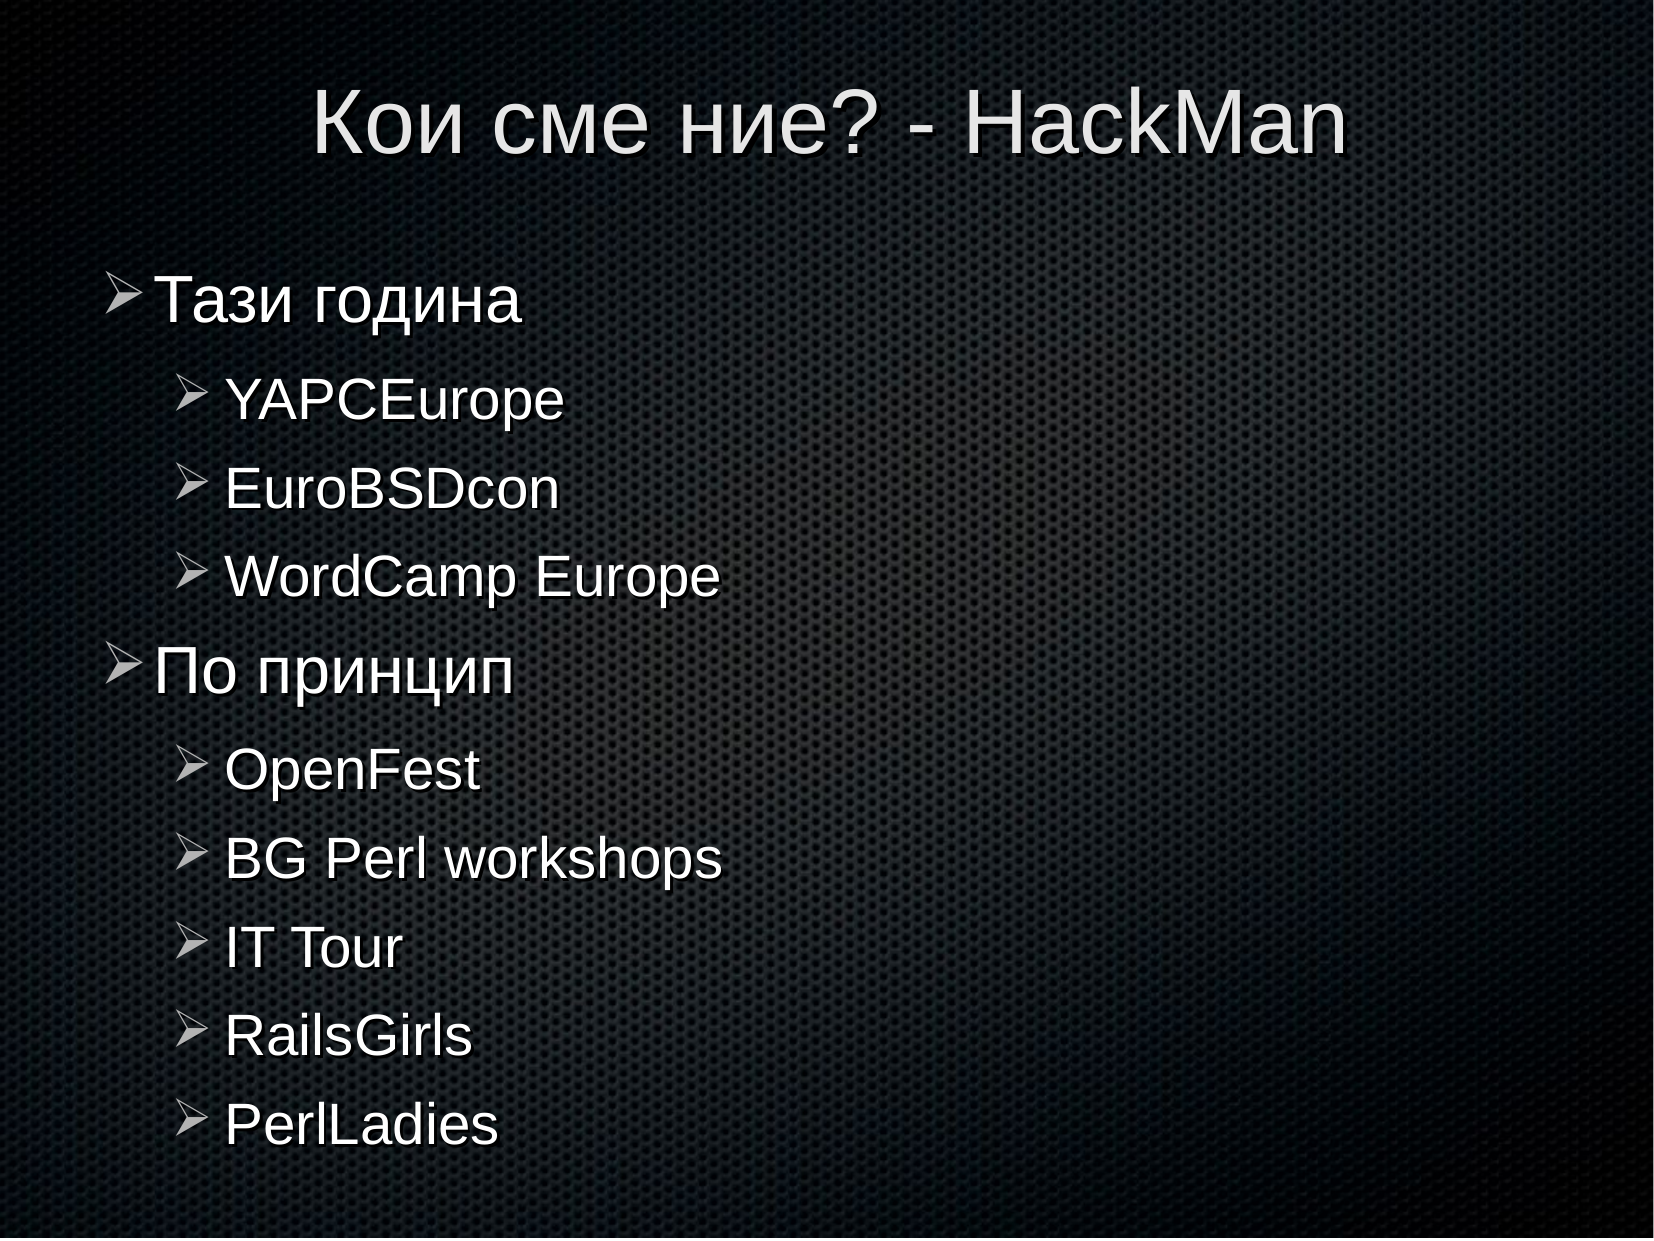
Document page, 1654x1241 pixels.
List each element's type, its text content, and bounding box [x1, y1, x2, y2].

title Кои сме ние? - HackMan [86, 25, 1576, 218]
picture [0, 0, 1654, 1238]
list Тази година YAPCEurope EuroBSDcon WordCamp Europe По принцип OpenFest BG Perl workshops IT Tour RailsGirls PerlLadies [82, 262, 1571, 1157]
